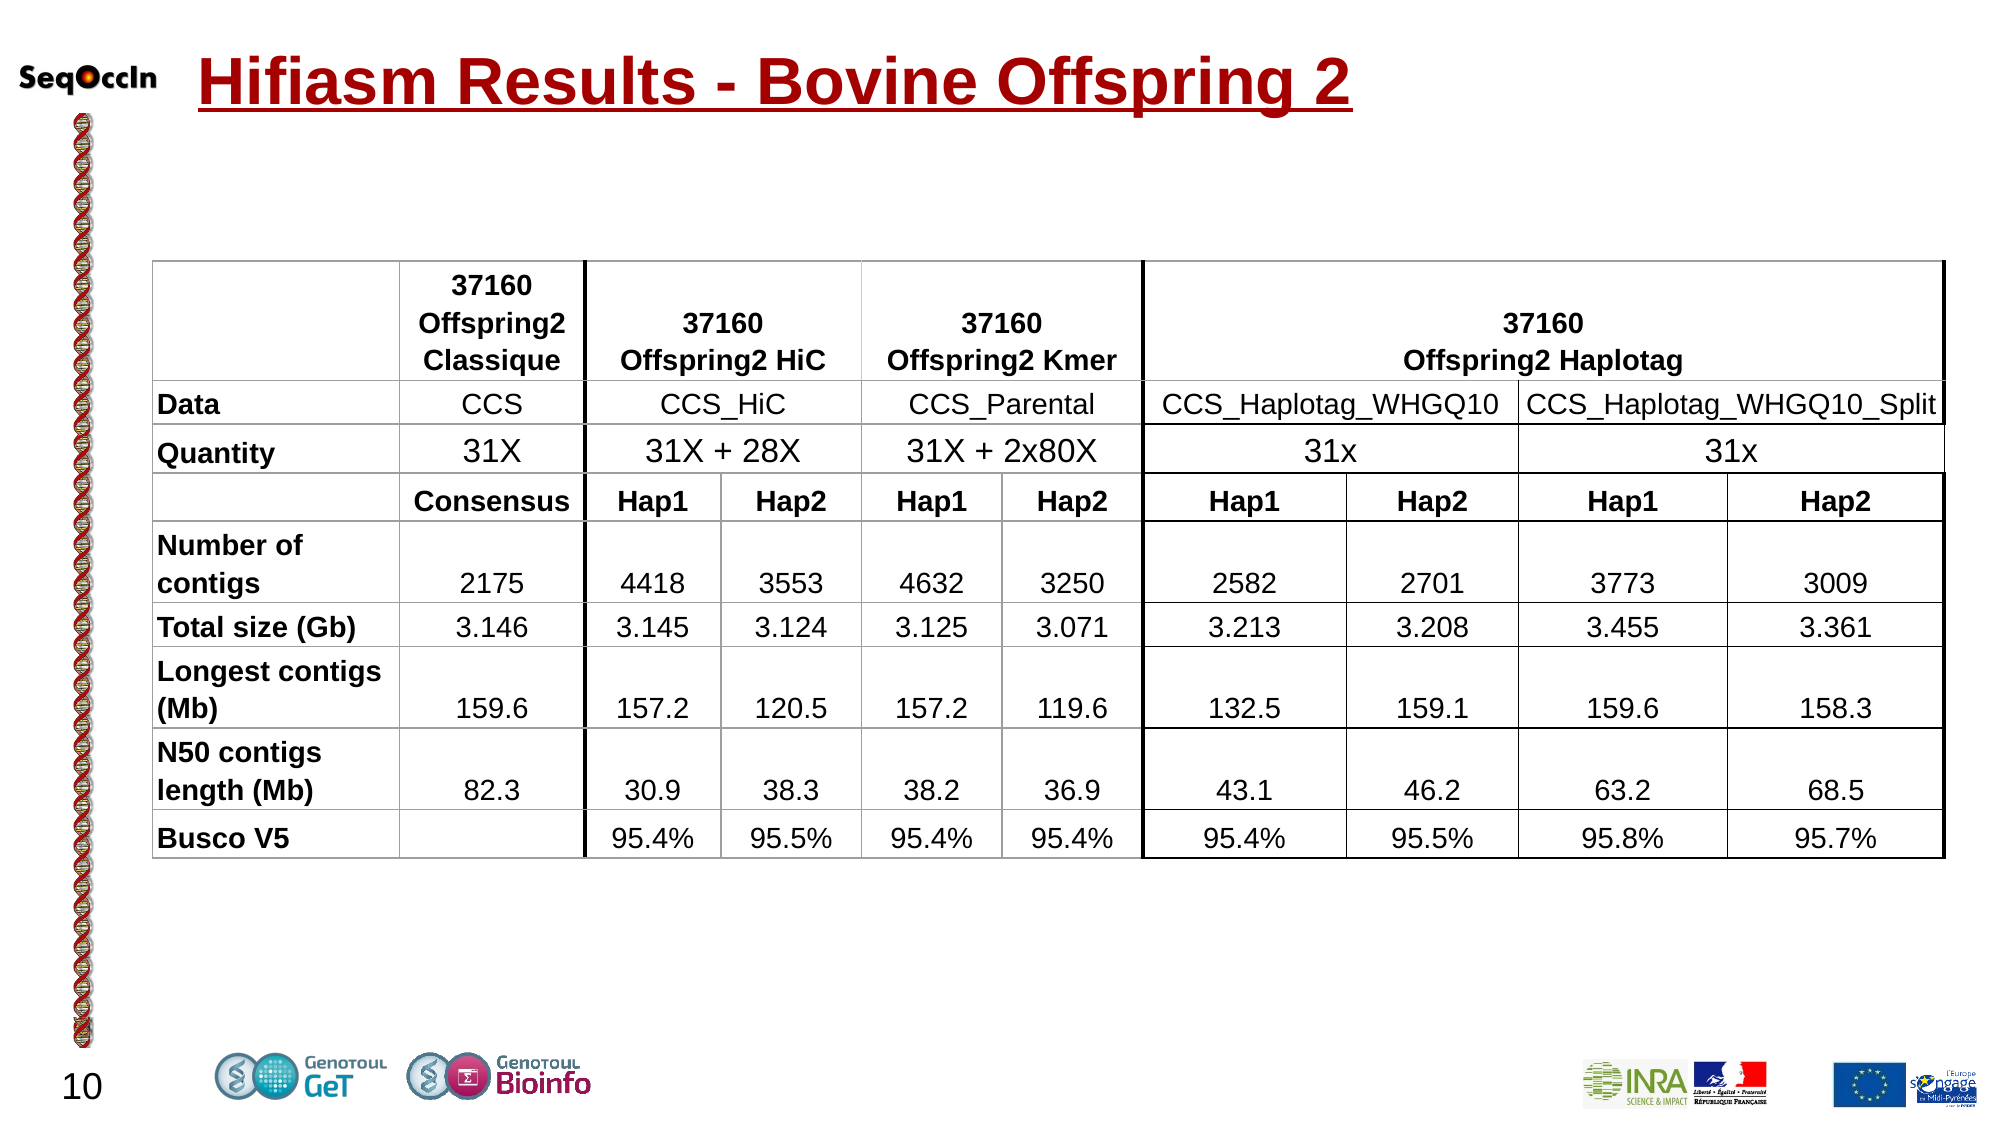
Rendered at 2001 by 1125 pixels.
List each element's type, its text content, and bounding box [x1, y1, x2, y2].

table_cell 3.071 [1003, 603, 1141, 646]
picture [13, 58, 162, 99]
table_cell Busco V5 [153, 810, 399, 857]
table_cell 157.2 [862, 647, 1001, 727]
picture [1693, 1060, 1767, 1105]
table_header [153, 262, 399, 380]
picture [1581, 1059, 1689, 1109]
table_cell 3250 [1003, 522, 1141, 602]
table_cell Number of contigs [153, 522, 399, 602]
table_cell 3.213 [1145, 603, 1346, 646]
table_cell Consensus [400, 474, 583, 520]
table_cell 3773 [1519, 522, 1727, 602]
table_cell Hap2 [1003, 474, 1141, 520]
table_cell Longest contigs (Mb) [153, 647, 399, 727]
table_cell 132.5 [1145, 647, 1346, 727]
table_cell 31x [1145, 425, 1518, 472]
table_cell 82.3 [400, 729, 583, 809]
table_cell CCS [400, 381, 583, 423]
table_cell 68.5 [1728, 729, 1942, 809]
text_box Hifiasm Results - Bovine Offspring 2 [183, 30, 1837, 168]
picture [400, 1046, 597, 1106]
table_cell 3.146 [400, 603, 583, 646]
table_cell 2175 [400, 522, 583, 602]
table_cell 95.7% [1728, 810, 1942, 857]
table_cell 31X + 28X [587, 425, 861, 472]
table_cell 159.6 [1519, 647, 1727, 727]
table_header 37160 Offspring2 Haplotag [1145, 262, 1942, 380]
table_cell 3.125 [862, 603, 1001, 646]
table_cell Data [153, 381, 399, 423]
table_cell 95.4% [587, 810, 720, 857]
table_cell [153, 474, 399, 520]
table_cell 4632 [862, 522, 1001, 602]
table_cell 158.3 [1728, 647, 1942, 727]
table_cell Quantity [153, 425, 399, 472]
table_cell 119.6 [1003, 647, 1141, 727]
table_cell Hap1 [587, 474, 720, 520]
table_cell 46.2 [1347, 729, 1518, 809]
table_cell 159.6 [400, 647, 583, 727]
table_header 37160 Offspring2 HiC [587, 262, 861, 380]
table_cell 95.5% [1347, 810, 1518, 857]
table_cell 30.9 [587, 729, 720, 809]
table_cell 157.2 [587, 647, 720, 727]
table_cell 63.2 [1519, 729, 1727, 809]
table_cell 3009 [1728, 522, 1942, 602]
table_cell Hap2 [1728, 474, 1942, 520]
table_cell CCS_HiC [587, 381, 861, 423]
table_cell Total size (Gb) [153, 603, 399, 646]
table_cell 95.4% [1145, 810, 1346, 857]
table_cell Hap1 [1145, 474, 1346, 520]
table_cell N50 contigs length (Mb) [153, 729, 399, 809]
table_cell 38.2 [862, 729, 1001, 809]
table_cell Hap1 [862, 474, 1001, 520]
picture [74, 113, 91, 1048]
table_cell 3.145 [587, 603, 720, 646]
table_cell 95.5% [722, 810, 861, 857]
table_header 37160 Offspring2 Classique [400, 262, 583, 380]
table_cell 43.1 [1145, 729, 1346, 809]
table_cell 3.124 [722, 603, 861, 646]
table_cell 3553 [722, 522, 861, 602]
table_cell 4418 [587, 522, 720, 602]
picture [1832, 1061, 1983, 1111]
table_cell Hap1 [1519, 474, 1727, 520]
table_cell 38.3 [722, 729, 861, 809]
table_cell 31X [400, 425, 583, 472]
table_cell Hap2 [1347, 474, 1518, 520]
table_cell Hap2 [722, 474, 861, 520]
table_cell 2582 [1145, 522, 1346, 602]
table_cell [400, 810, 583, 857]
table_cell 3.455 [1519, 603, 1727, 646]
table_cell 3.361 [1728, 603, 1942, 646]
table_cell 120.5 [722, 647, 861, 727]
table_cell CCS_Haplotag_WHGQ10_Split [1519, 381, 1942, 423]
table_cell CCS_Haplotag_WHGQ10 [1145, 381, 1518, 423]
table_cell 95.8% [1519, 810, 1727, 857]
table_cell 159.1 [1347, 647, 1518, 727]
table_cell 3.208 [1347, 603, 1518, 646]
table_cell 95.4% [862, 810, 1001, 857]
table_cell CCS_Parental [862, 381, 1141, 423]
table_header 37160 Offspring2 Kmer [862, 262, 1141, 380]
table_cell 36.9 [1003, 729, 1141, 809]
table_cell 31X + 2x80X [862, 425, 1141, 472]
table_cell 31x [1519, 425, 1944, 472]
picture [208, 1046, 392, 1106]
table_cell 95.4% [1003, 810, 1141, 857]
table_cell 2701 [1347, 522, 1518, 602]
